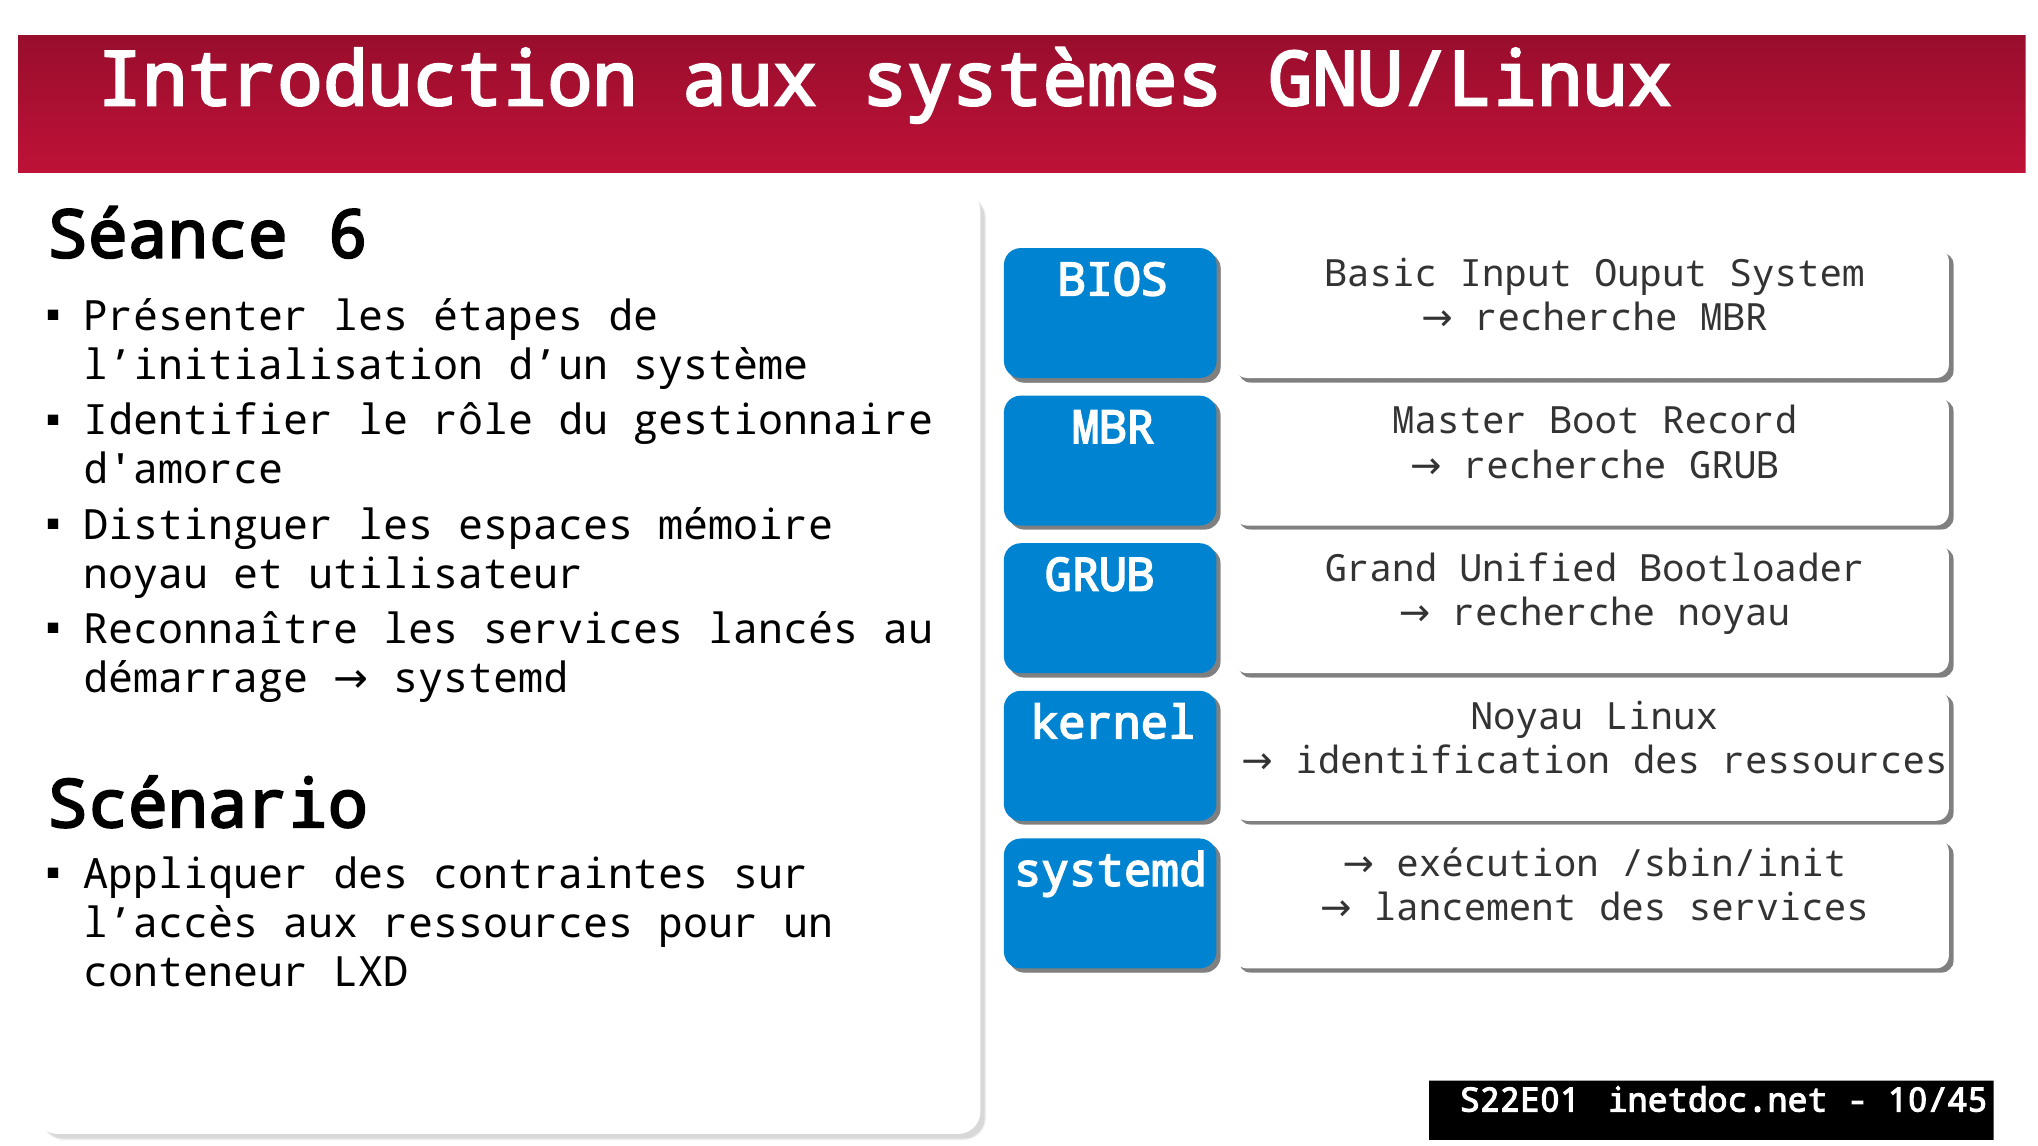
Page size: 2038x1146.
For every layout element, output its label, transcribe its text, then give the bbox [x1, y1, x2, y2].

text_box systemd [1003, 838, 1217, 969]
text_box Introduction aux systèmes GNU/Linux [17, 35, 2026, 174]
text_box kernel [1003, 690, 1217, 821]
text_box Grand Unified Bootloader → recherche noyau [1234, 543, 1949, 674]
text_box Basic Input Ouput System → recherche MBR [1234, 248, 1949, 379]
text_box Séance 6 Présenter les étapes de l’initialisation d’un système Identifier le rôle du gestionnaire d'amorce Distinguer les espaces mémoire noyau et utilisateur Reconnaître les services lancés au démarrage → systemd Scénario Appliquer des contraintes sur l’accès aux ressources pour un conteneur LXD [35, 188, 981, 1134]
text_box Noyau Linux → identification des ressources [1234, 690, 1949, 821]
text_box S22E01 inetdoc.net - 45/45 [1429, 1080, 1994, 1140]
text_box → exécution /sbin/init → lancement des services [1234, 838, 1949, 969]
text_box MBR [1003, 395, 1217, 526]
text_box Master Boot Record → recherche GRUB [1234, 395, 1949, 526]
text_box BIOS [1003, 248, 1217, 379]
text_box GRUB [1003, 543, 1217, 674]
